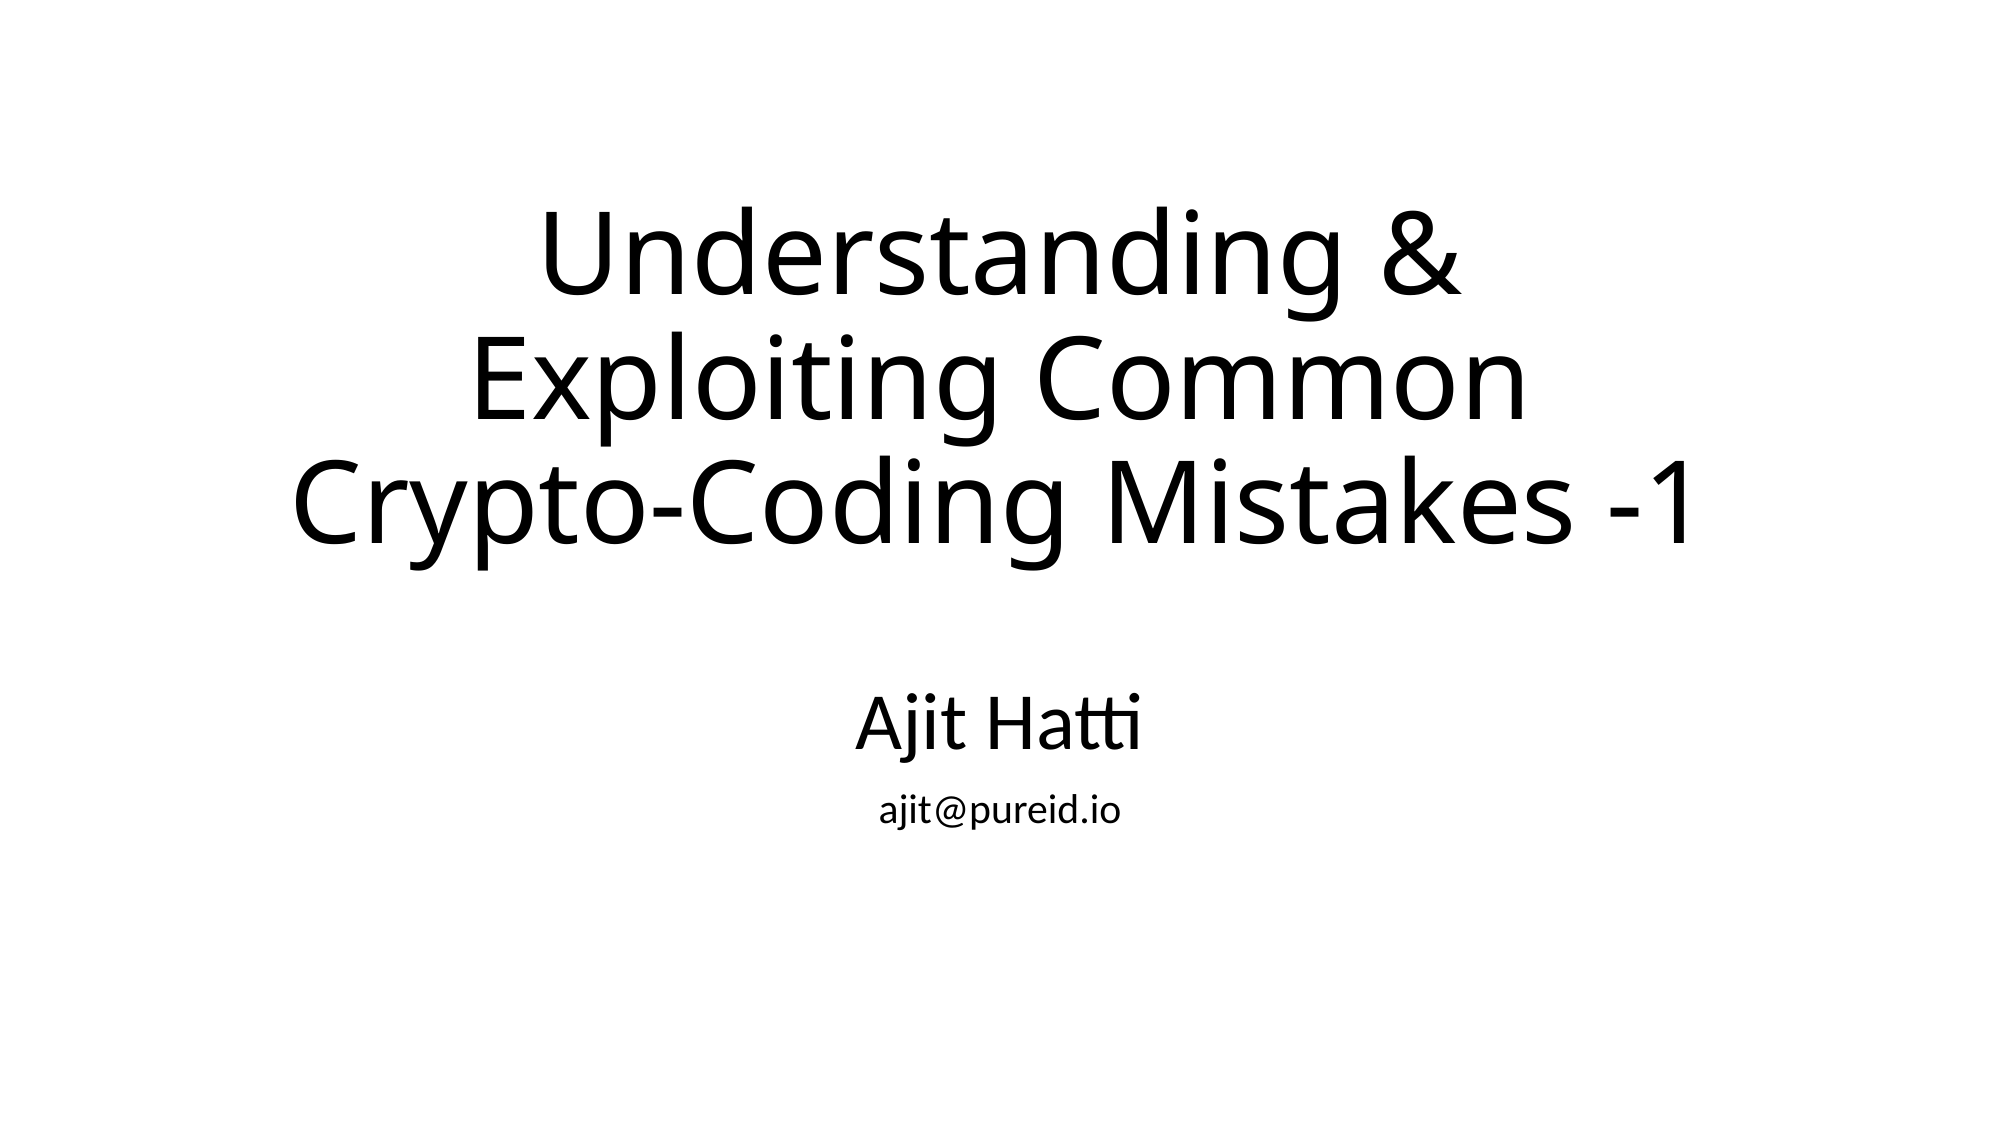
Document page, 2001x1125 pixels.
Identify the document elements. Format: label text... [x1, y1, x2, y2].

title Understanding & Exploiting Common Crypto-Coding Mistakes -1 [249, 184, 1750, 576]
subtitle Ajit Hatti ajit@pureid.io [249, 590, 1750, 863]
